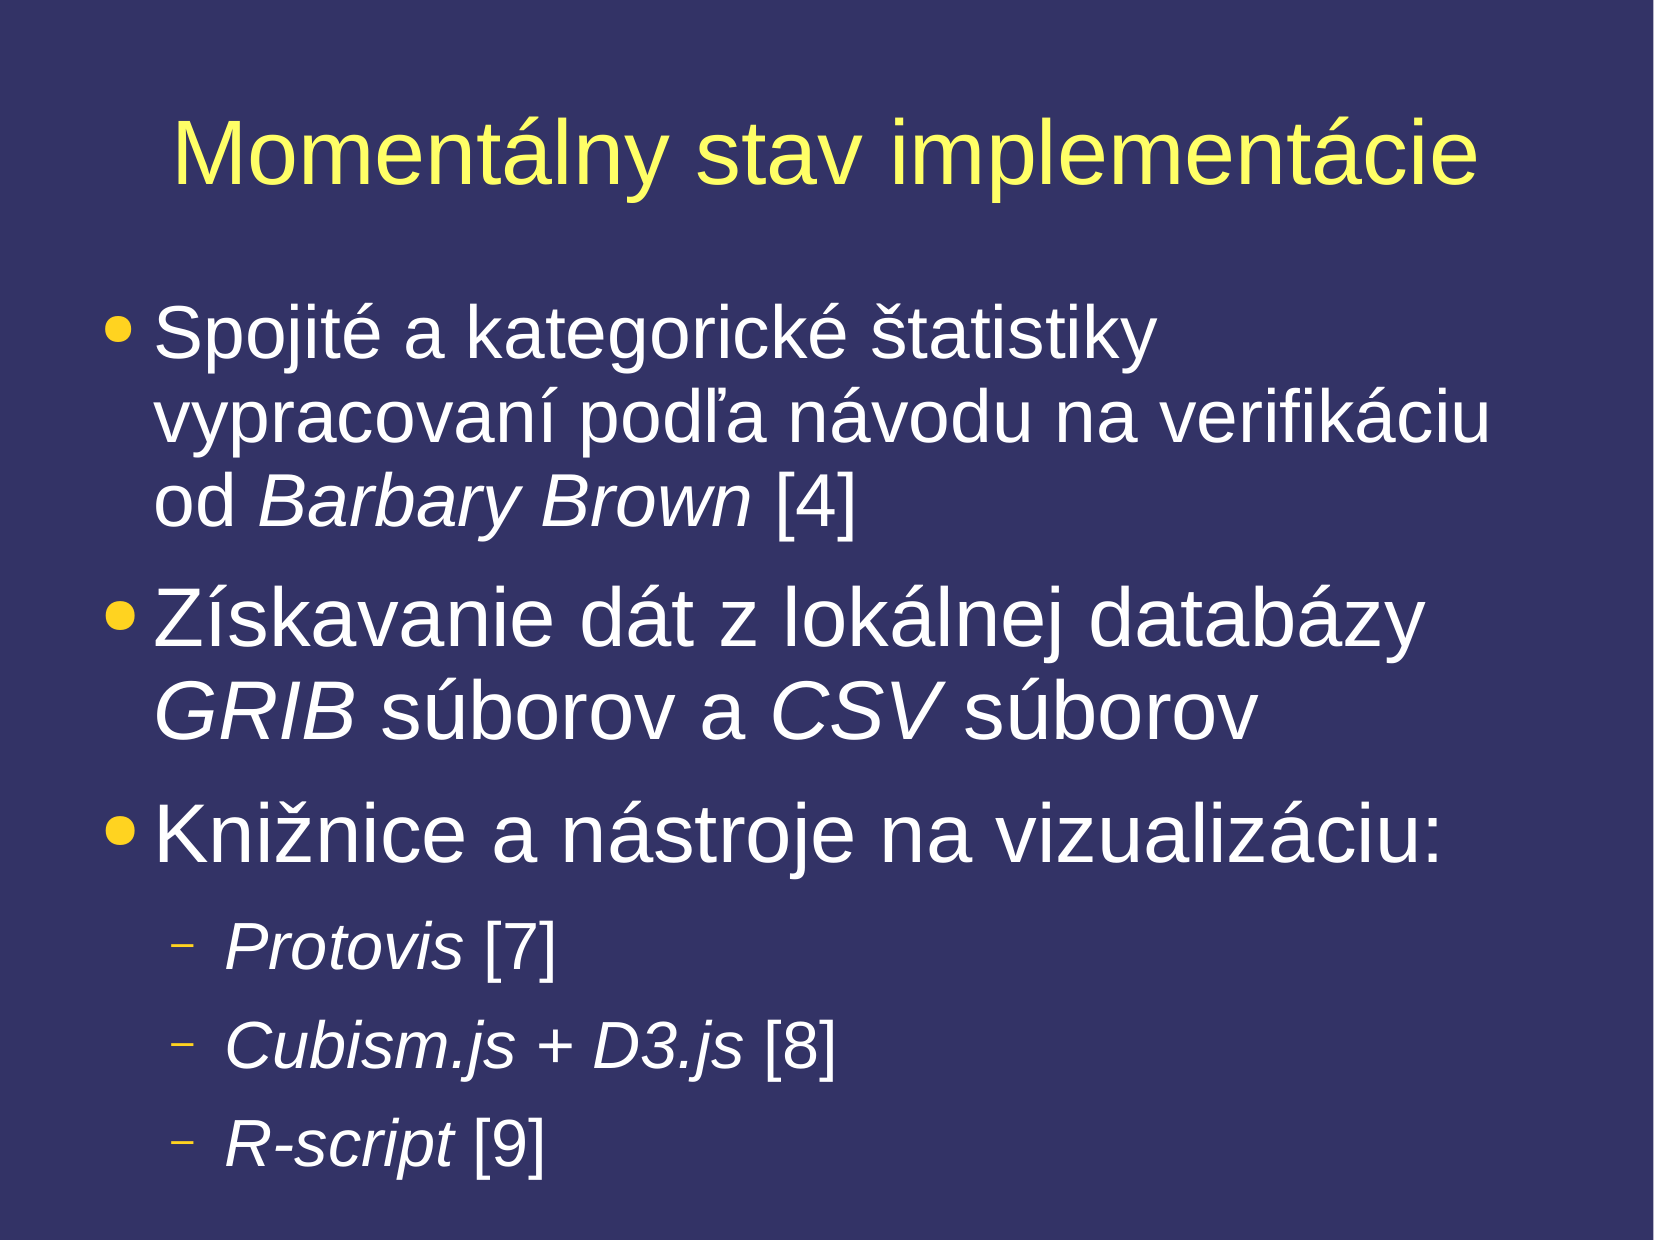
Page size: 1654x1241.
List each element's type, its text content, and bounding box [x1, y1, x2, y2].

title Momentálny stav implementácie [82, 49, 1571, 257]
list Spojité a kategorické štatistiky vypracovaní podľa návodu na verifikáciu od Barbary Brown [4] Získavanie dát z lokálnej databázy GRIB súborov a CSV súborov Knižnice a nástroje na vizualizáciu: Protovis [7] Cubism.js + D3.js [8] R-script [9] [82, 290, 1571, 1182]
